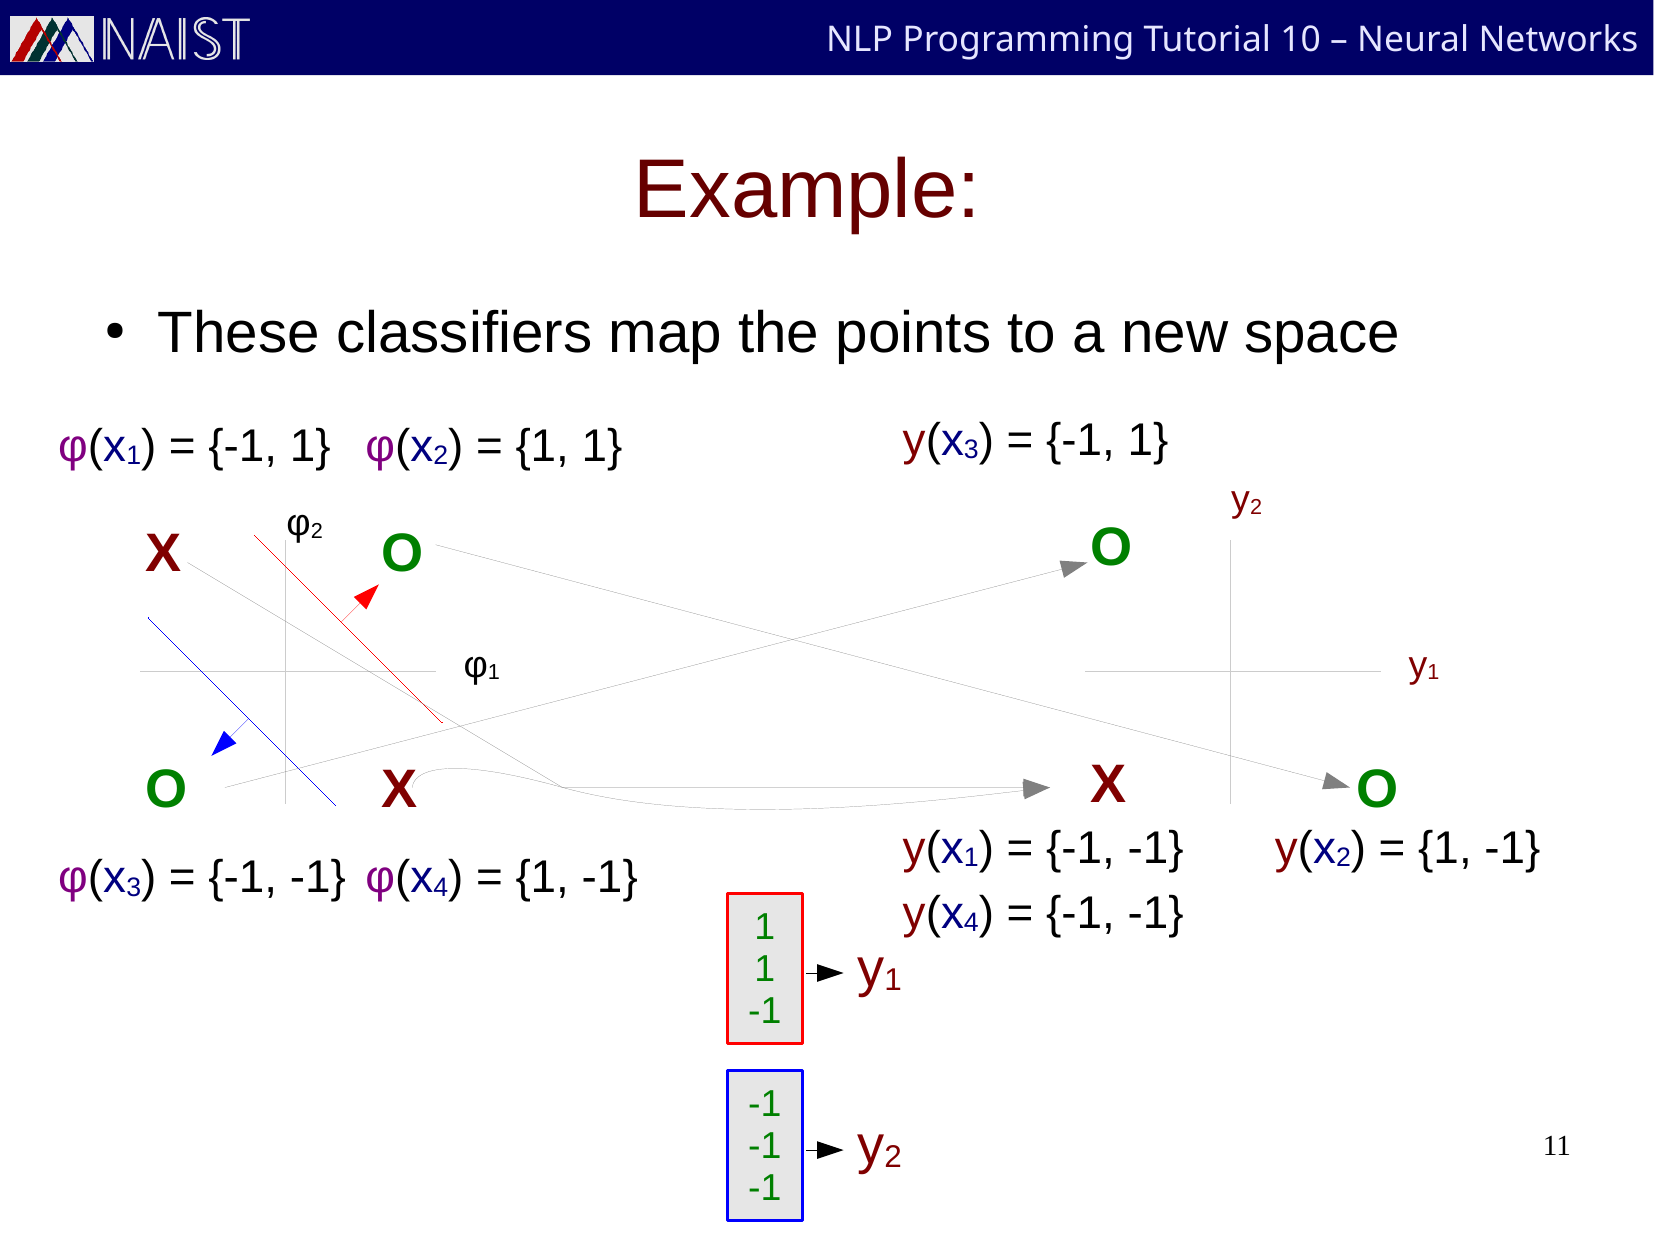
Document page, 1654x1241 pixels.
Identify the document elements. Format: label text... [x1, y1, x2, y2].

list These classifiers map the points to a new space [86, 300, 1576, 366]
text_box φ(x3) = {-1, -1} [43, 843, 361, 926]
text_box y(x2) = {1, -1} [1260, 814, 1556, 896]
picture [102, 17, 251, 60]
text_box φ(x1) = {-1, 1} [43, 412, 346, 494]
text_box φ(x4) = {1, -1} [361, 843, 653, 926]
text_box φ1 [448, 635, 515, 705]
text_box y2 [842, 1107, 917, 1201]
text_box O [367, 515, 440, 591]
title Example: [75, 92, 1564, 285]
text_box y1 [1393, 635, 1455, 705]
text_box y2 [1216, 470, 1277, 540]
text_box φ(x2) = {1, 1} [350, 412, 638, 494]
text_box -1 -1 -1 [727, 1070, 803, 1221]
text_box y1 [842, 930, 917, 1024]
text_box O [130, 751, 203, 827]
picture [10, 16, 94, 62]
text_box O [1075, 509, 1148, 585]
text_box 1 1 -1 [727, 893, 803, 1044]
text_box X [130, 515, 197, 591]
text_box X [1075, 745, 1142, 821]
text_box y(x4) = {-1, -1} [888, 879, 1199, 961]
text_box y(x3) = {-1, 1} [888, 406, 1184, 489]
text_box O [1341, 751, 1414, 814]
text_box X [367, 751, 434, 836]
text_box y(x1) = {-1, -1} [887, 814, 1199, 896]
text_box φ2 [271, 494, 338, 564]
